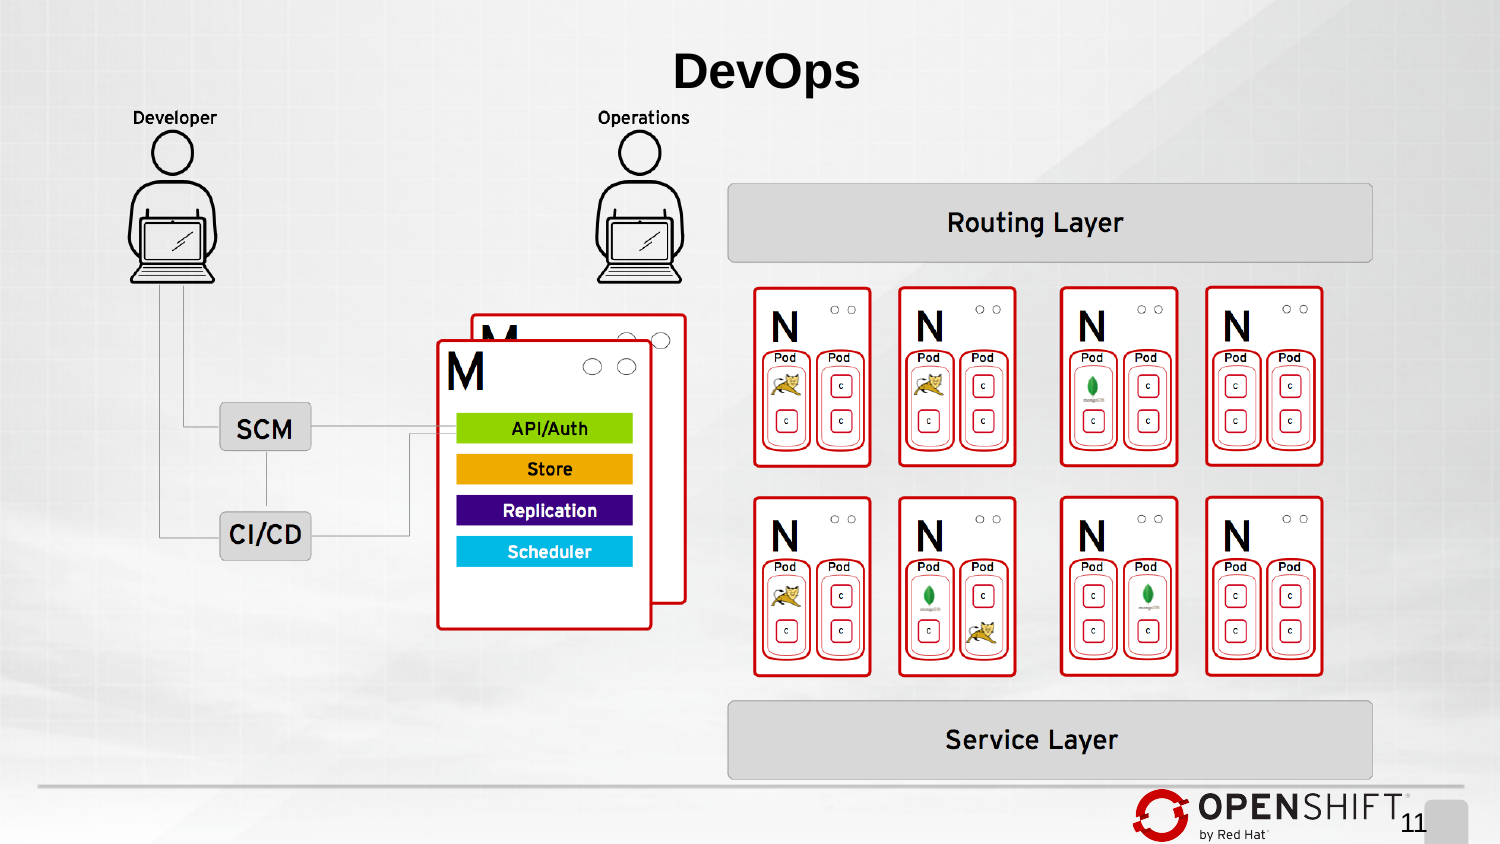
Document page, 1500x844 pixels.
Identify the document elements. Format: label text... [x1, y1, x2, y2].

slide_number <number> [1385, 789, 1476, 844]
picture [0, 0, 1500, 844]
title DevOps [181, 8, 1352, 110]
